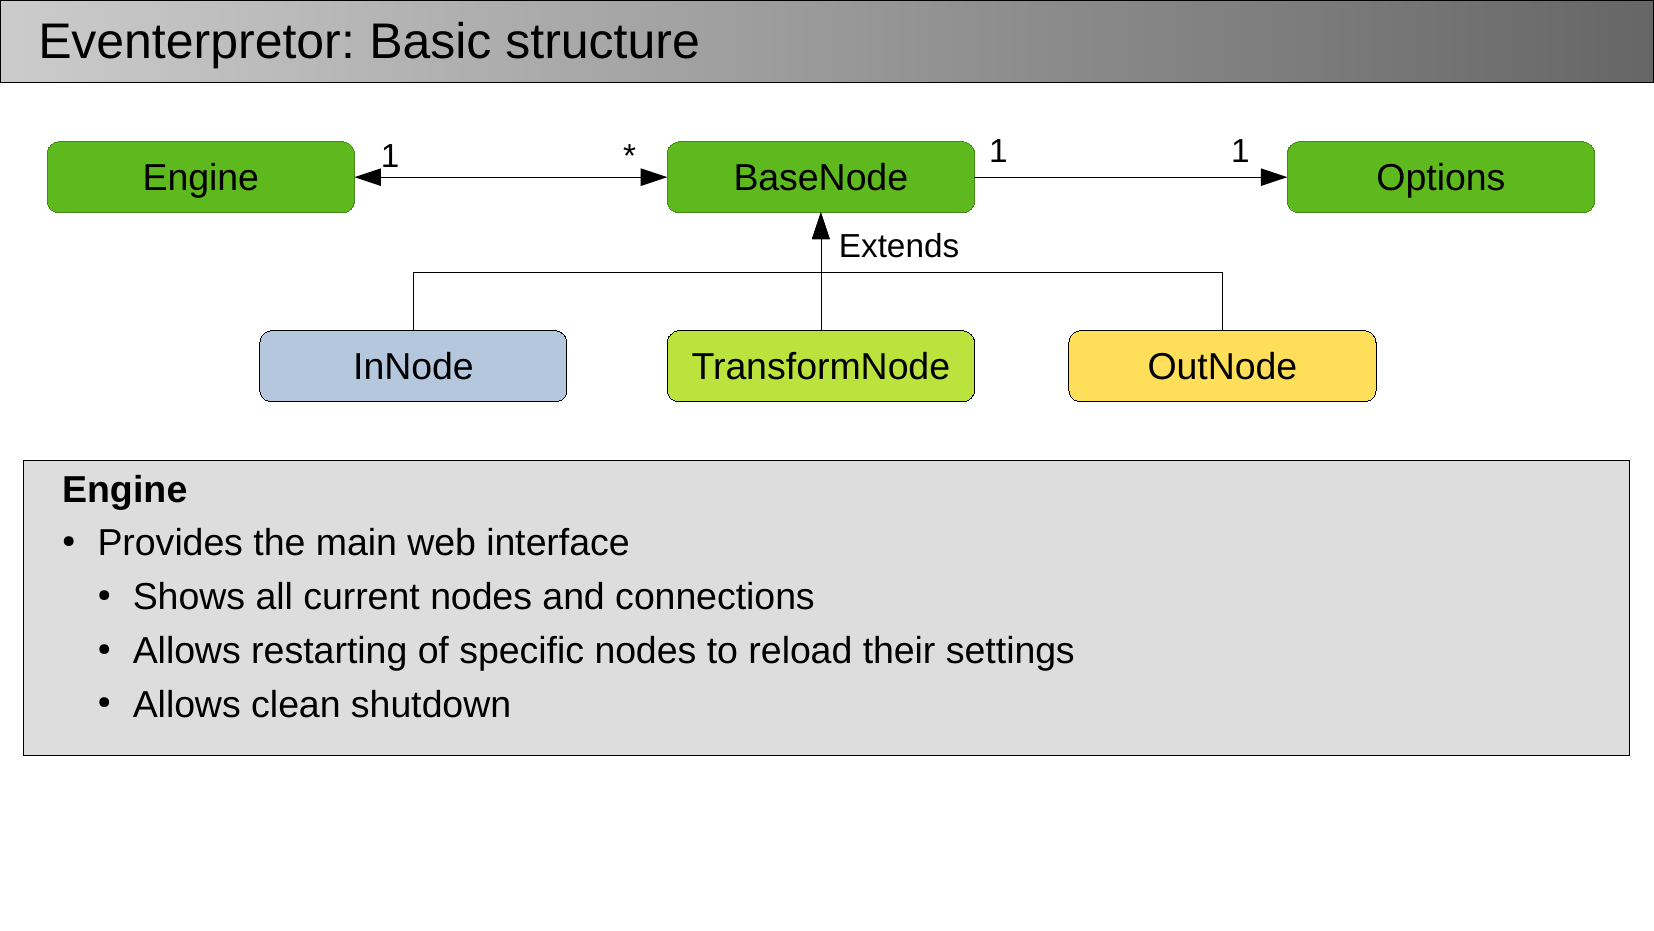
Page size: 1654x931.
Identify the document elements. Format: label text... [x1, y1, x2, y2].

text_box 1 [381, 178, 426, 182]
text_box * [608, 129, 668, 177]
text_box 1 [1216, 125, 1276, 178]
text_box TransformNode [667, 330, 975, 402]
text_box Engine Provides the main web interface Shows all current nodes and connections Allows restarting of specific nodes to reload their settings Allows clean shutdown [47, 460, 1619, 733]
text_box [0, 0, 1654, 83]
text_box InNode [259, 330, 567, 402]
text_box * [656, 178, 668, 182]
text_box Eventerpretor: Basic structure [23, 5, 1630, 77]
text_box OutNode [1068, 330, 1377, 402]
text_box Engine [47, 141, 355, 213]
text_box Extends [824, 219, 975, 272]
text_box * [608, 178, 640, 182]
text_box BaseNode [667, 141, 975, 213]
text_box 1 [974, 125, 1034, 178]
text_box [23, 460, 1630, 756]
text_box Options [1287, 141, 1595, 213]
text_box 1 [366, 129, 426, 177]
